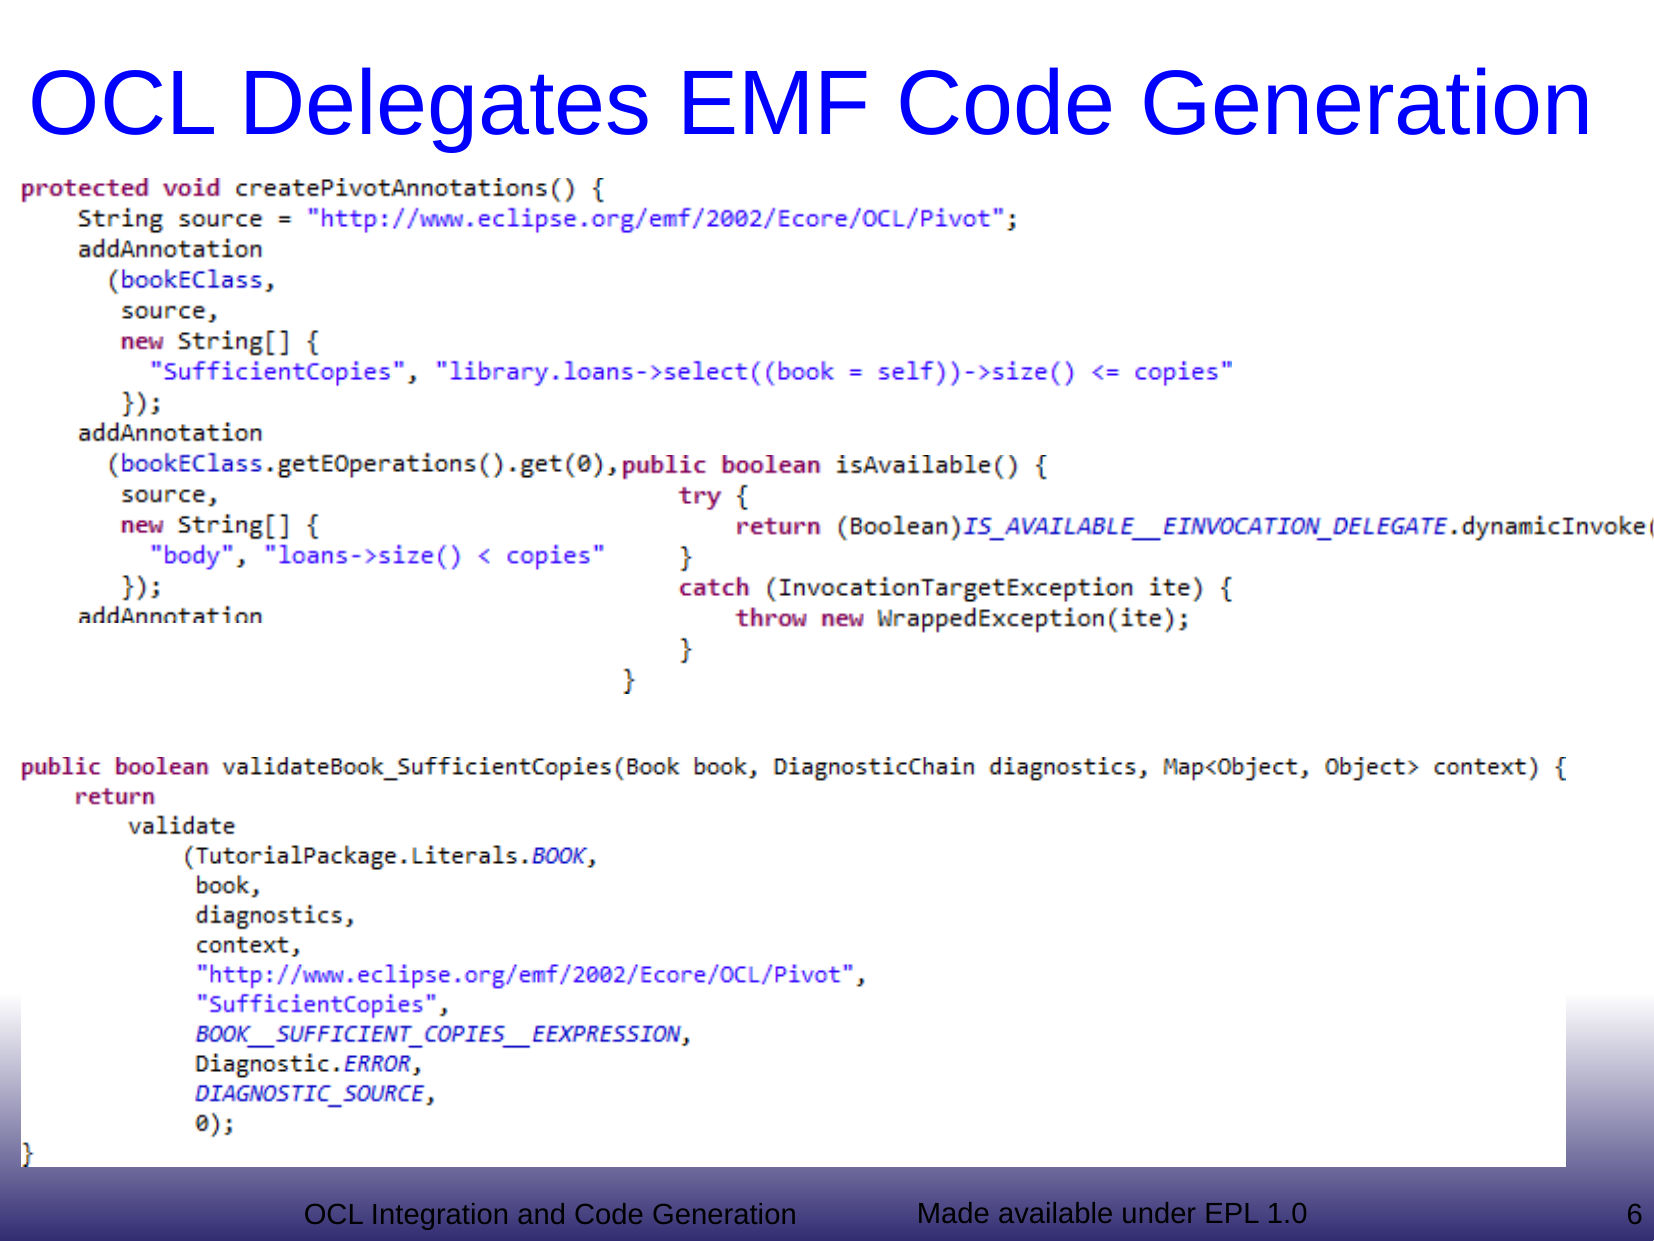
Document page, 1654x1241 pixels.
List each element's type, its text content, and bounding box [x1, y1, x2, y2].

title OCL Delegates EMF Code Generation [17, 49, 1633, 157]
picture [21, 178, 1654, 694]
picture [21, 757, 1566, 1167]
